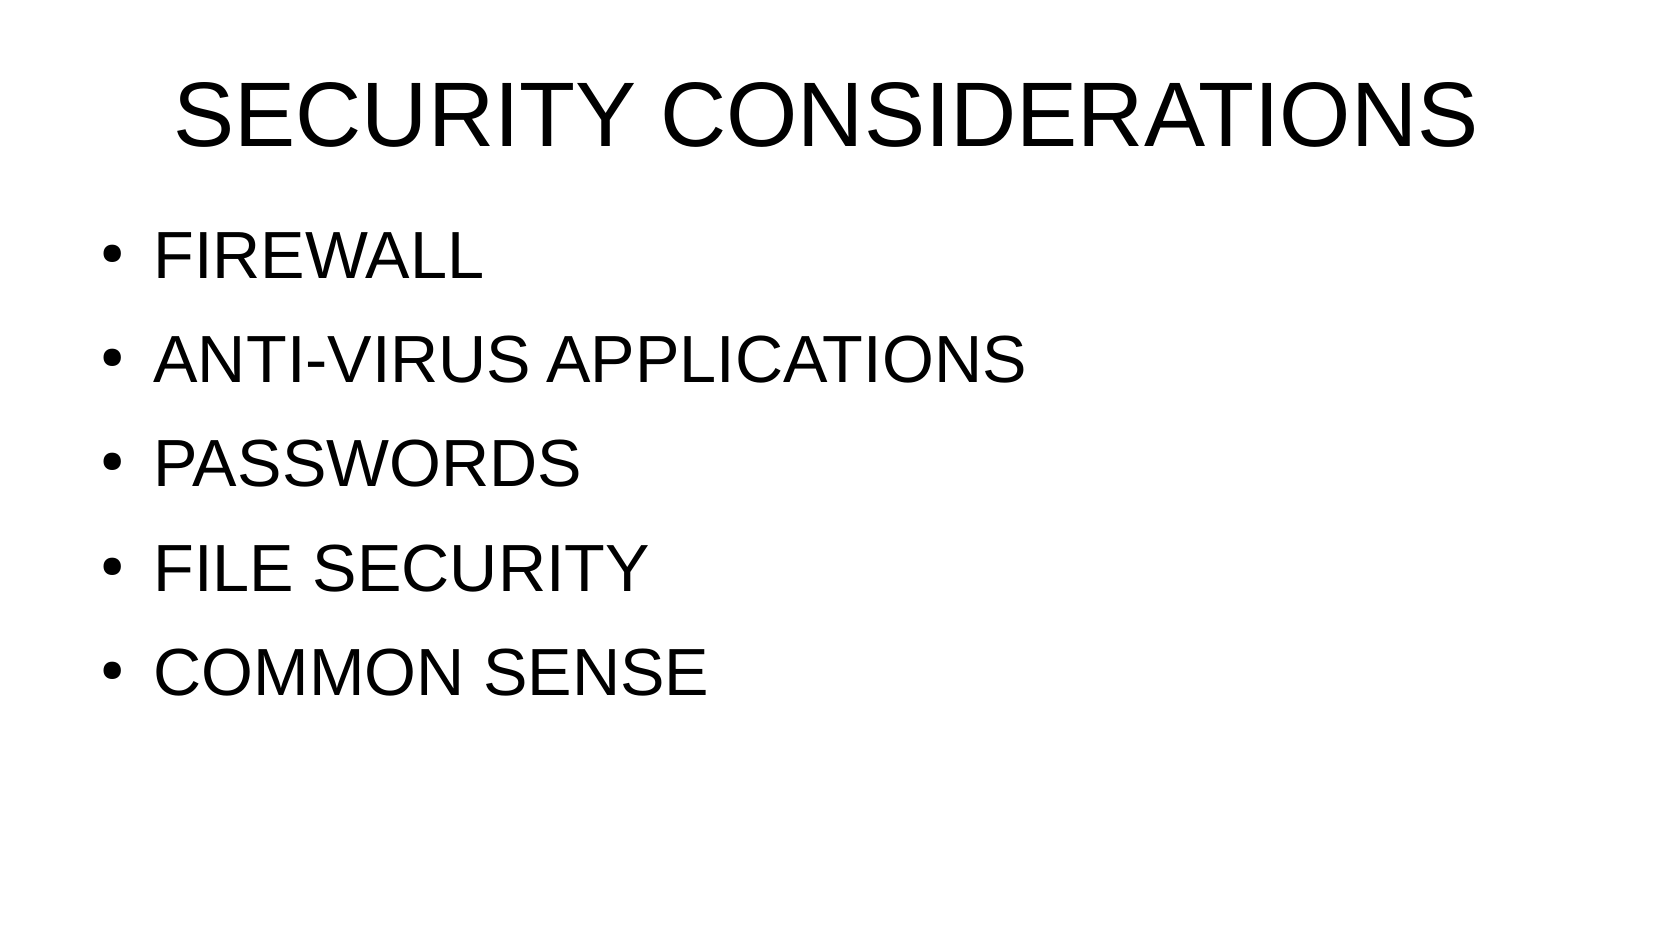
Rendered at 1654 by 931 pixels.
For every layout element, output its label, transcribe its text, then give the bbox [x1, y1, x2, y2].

title SECURITY CONSIDERATIONS [82, 37, 1571, 193]
list FIREWALL ANTI-VIRUS APPLICATIONS PASSWORDS FILE SECURITY COMMON SENSE [82, 217, 1571, 758]
